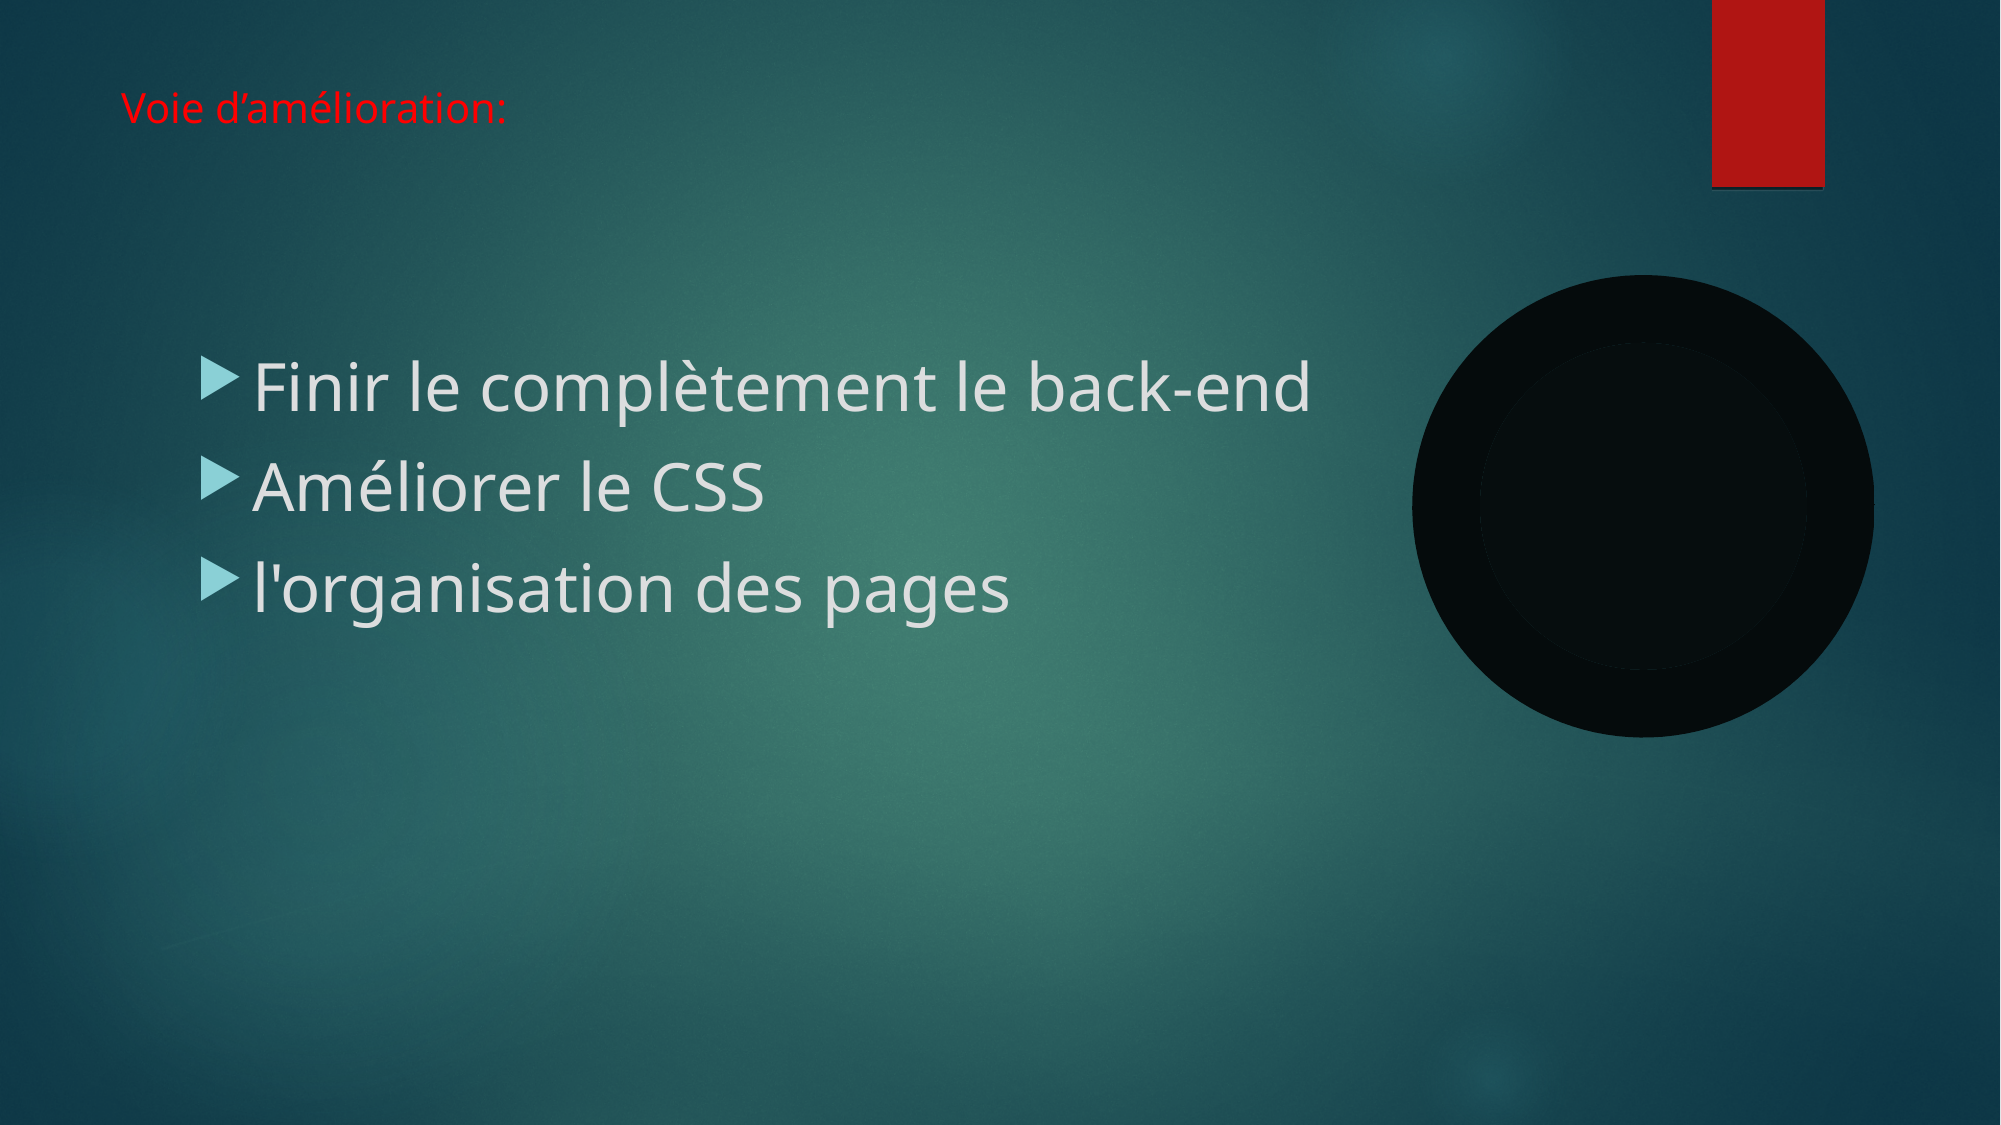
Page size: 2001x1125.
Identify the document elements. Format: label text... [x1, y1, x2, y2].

title Voie d’amélioration: [106, 74, 1649, 305]
list Finir le complètement le back-end Améliorer le CSS l'organisation des pages [181, 336, 1649, 1026]
